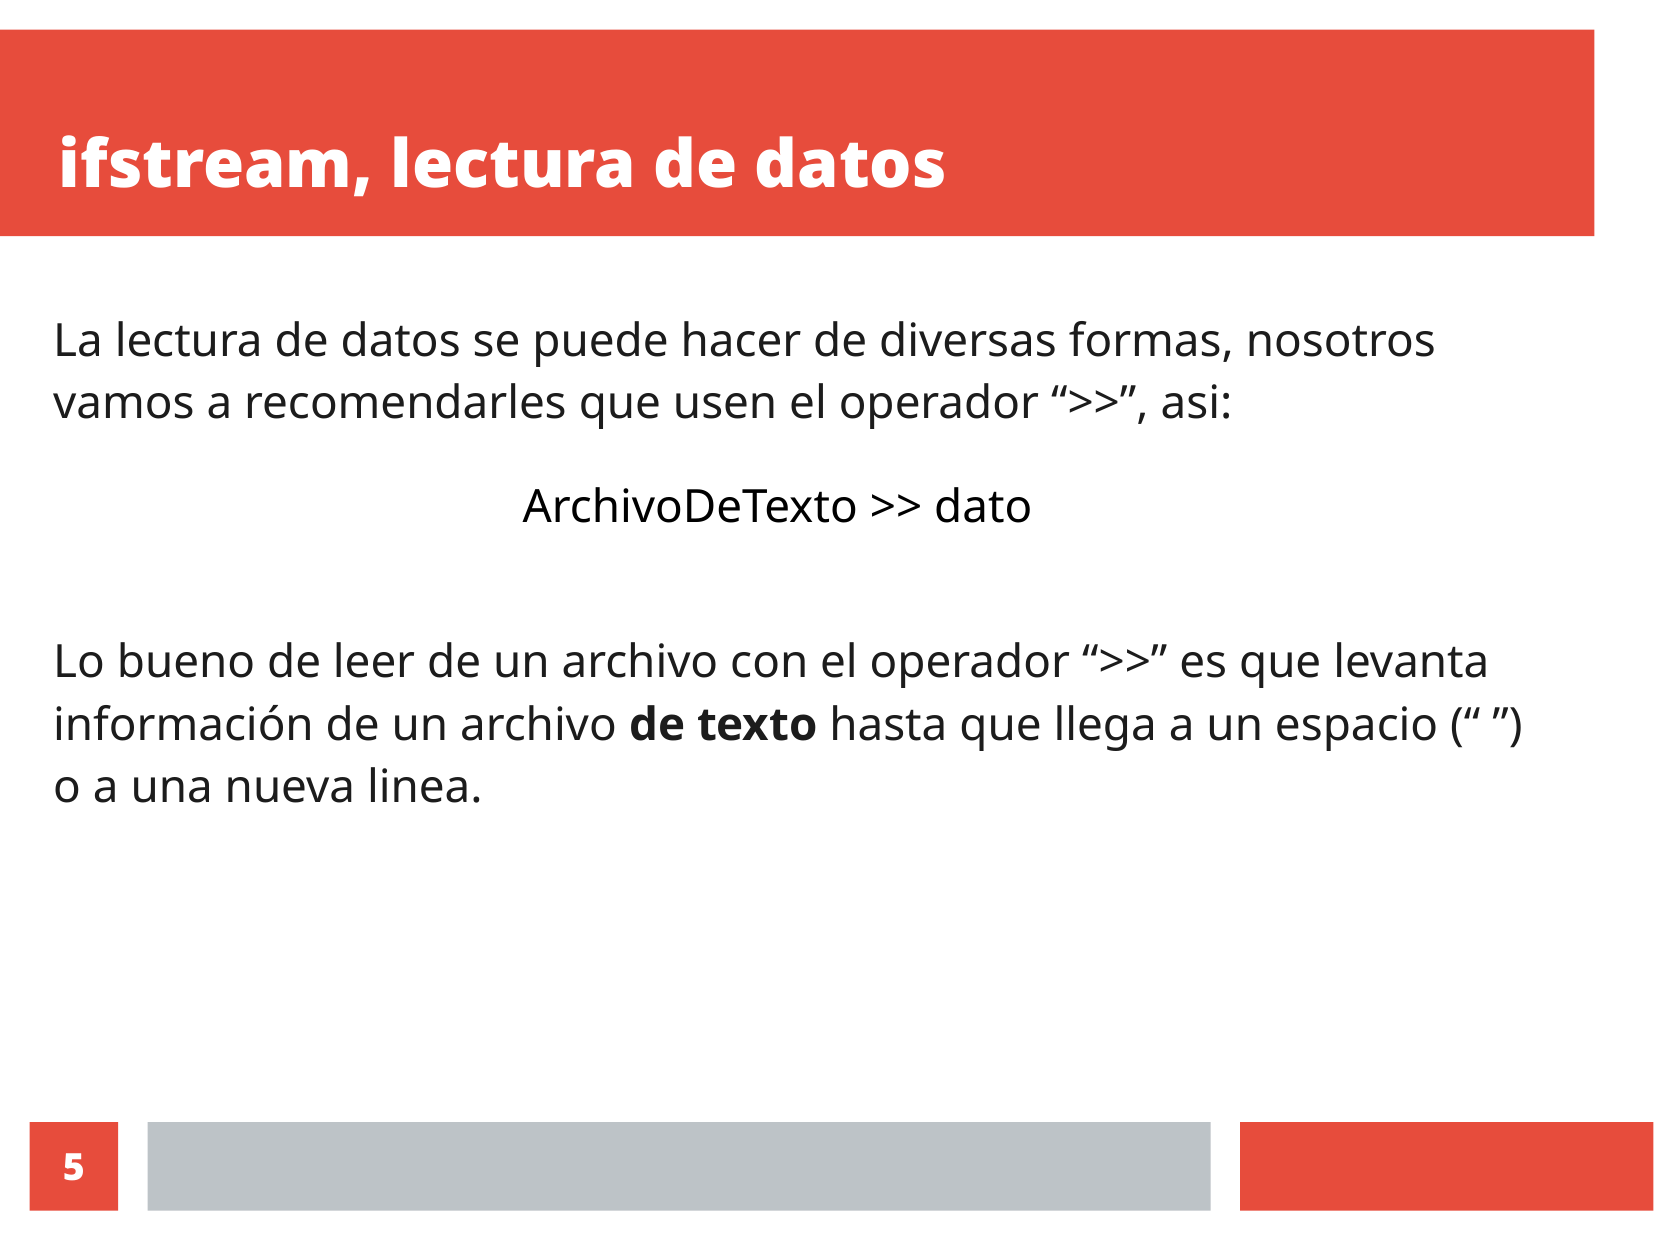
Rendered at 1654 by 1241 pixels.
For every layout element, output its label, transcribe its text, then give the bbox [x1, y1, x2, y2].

title ifstream, lectura de datos [59, 59, 1595, 207]
list La lectura de datos se puede hacer de diversas formas, nosotros vamos a recomendarles que usen el operador “>>”, asi: Lo bueno de leer de un archivo con el operador “>>” es que levanta información de un archivo de texto hasta que llega a un espacio (“ ”) o a una nueva linea. [53, 307, 1560, 1075]
text_box ArchivoDeTexto >> dato [507, 465, 1654, 532]
